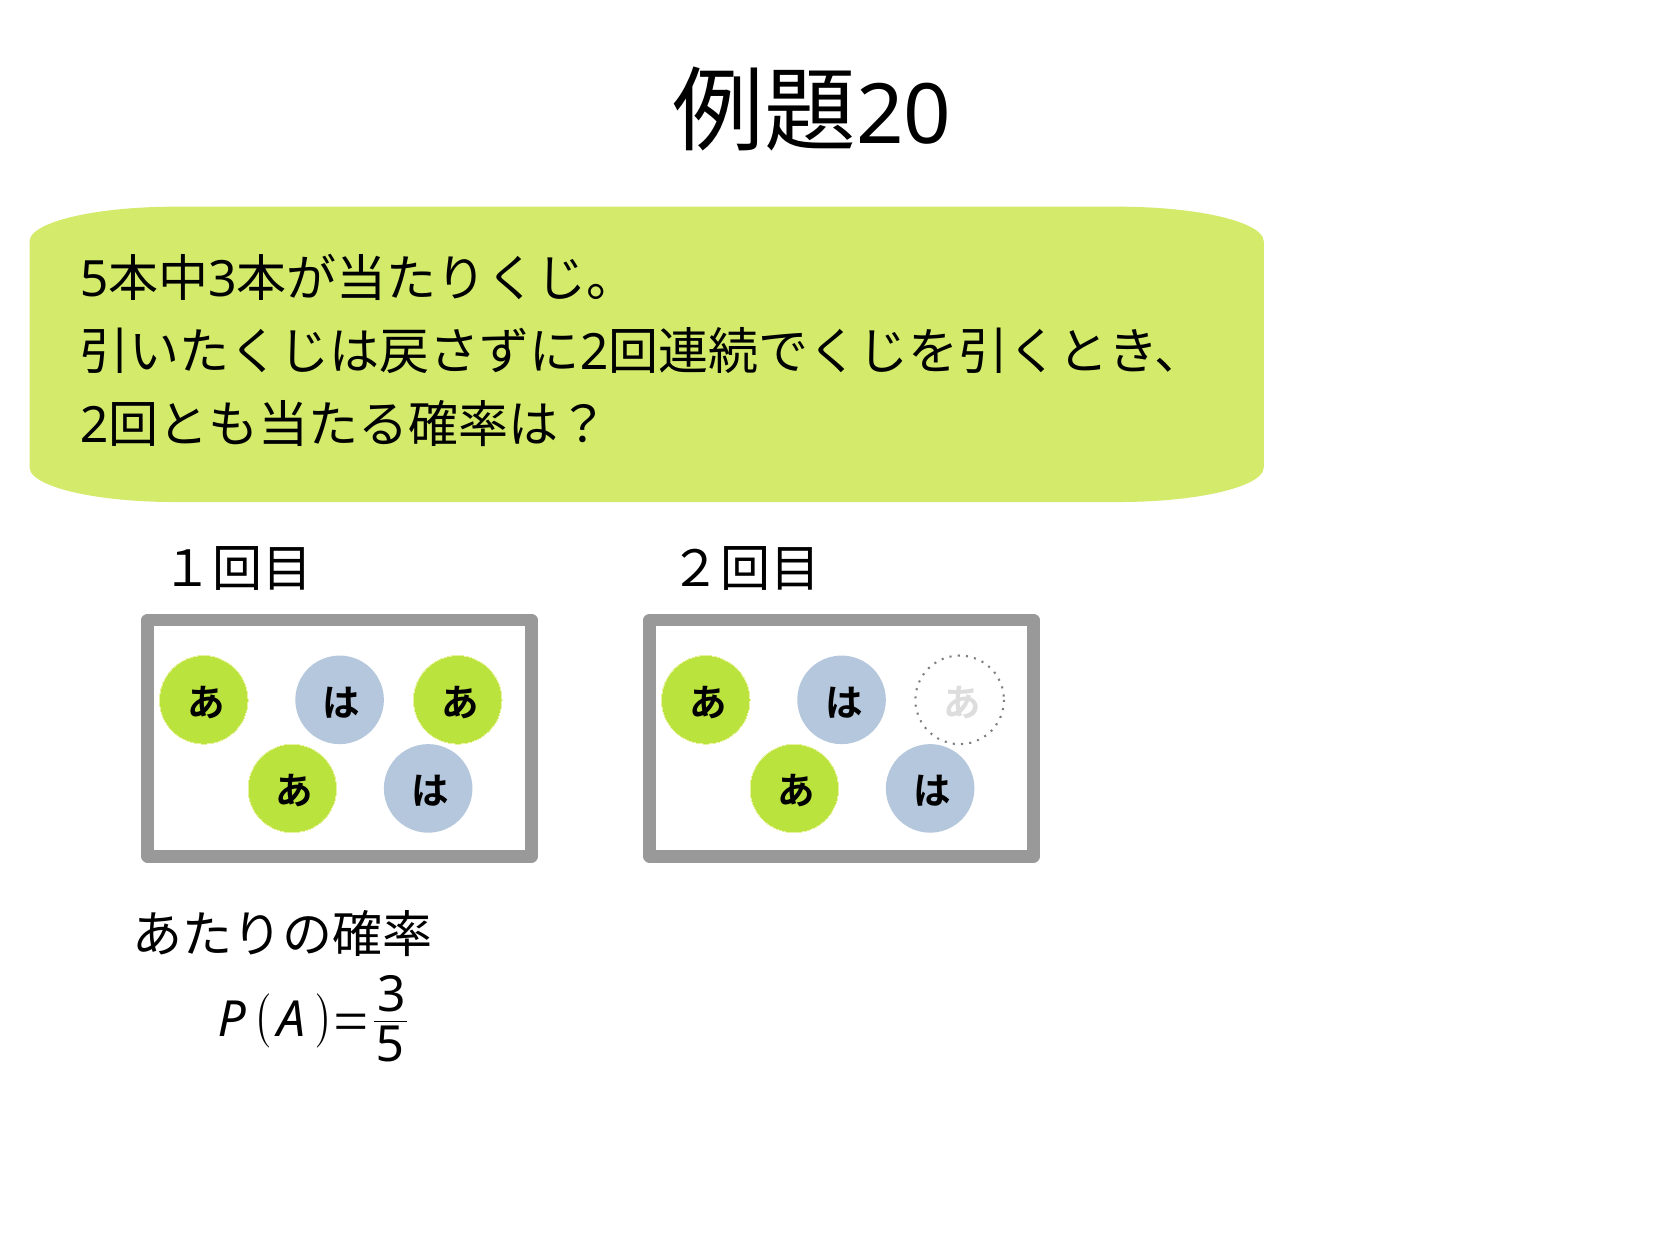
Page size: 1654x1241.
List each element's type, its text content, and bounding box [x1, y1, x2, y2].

text_box あ [750, 744, 839, 833]
text_box ２回目 [655, 520, 922, 609]
text_box [649, 620, 1034, 857]
text_box あ [661, 655, 751, 745]
text_box 5本中3本が当たりくじ。 引いたくじは戻さずに2回連続でくじを引くとき、 2回とも当たる確率は？ [64, 231, 1630, 464]
text_box １回目 [147, 520, 414, 609]
text_box [147, 620, 532, 857]
title 例題20 [29, 29, 1595, 178]
text_box [29, 206, 1264, 503]
chart [211, 974, 414, 1071]
text_box あ [159, 655, 249, 745]
text_box あ [915, 655, 1004, 745]
text_box は [295, 655, 384, 745]
text_box あ [248, 744, 337, 833]
text_box は [885, 744, 975, 833]
text_box あ [413, 655, 503, 745]
text_box は [383, 744, 473, 833]
text_box は [797, 655, 886, 745]
text_box あたりの確率 [118, 887, 473, 975]
